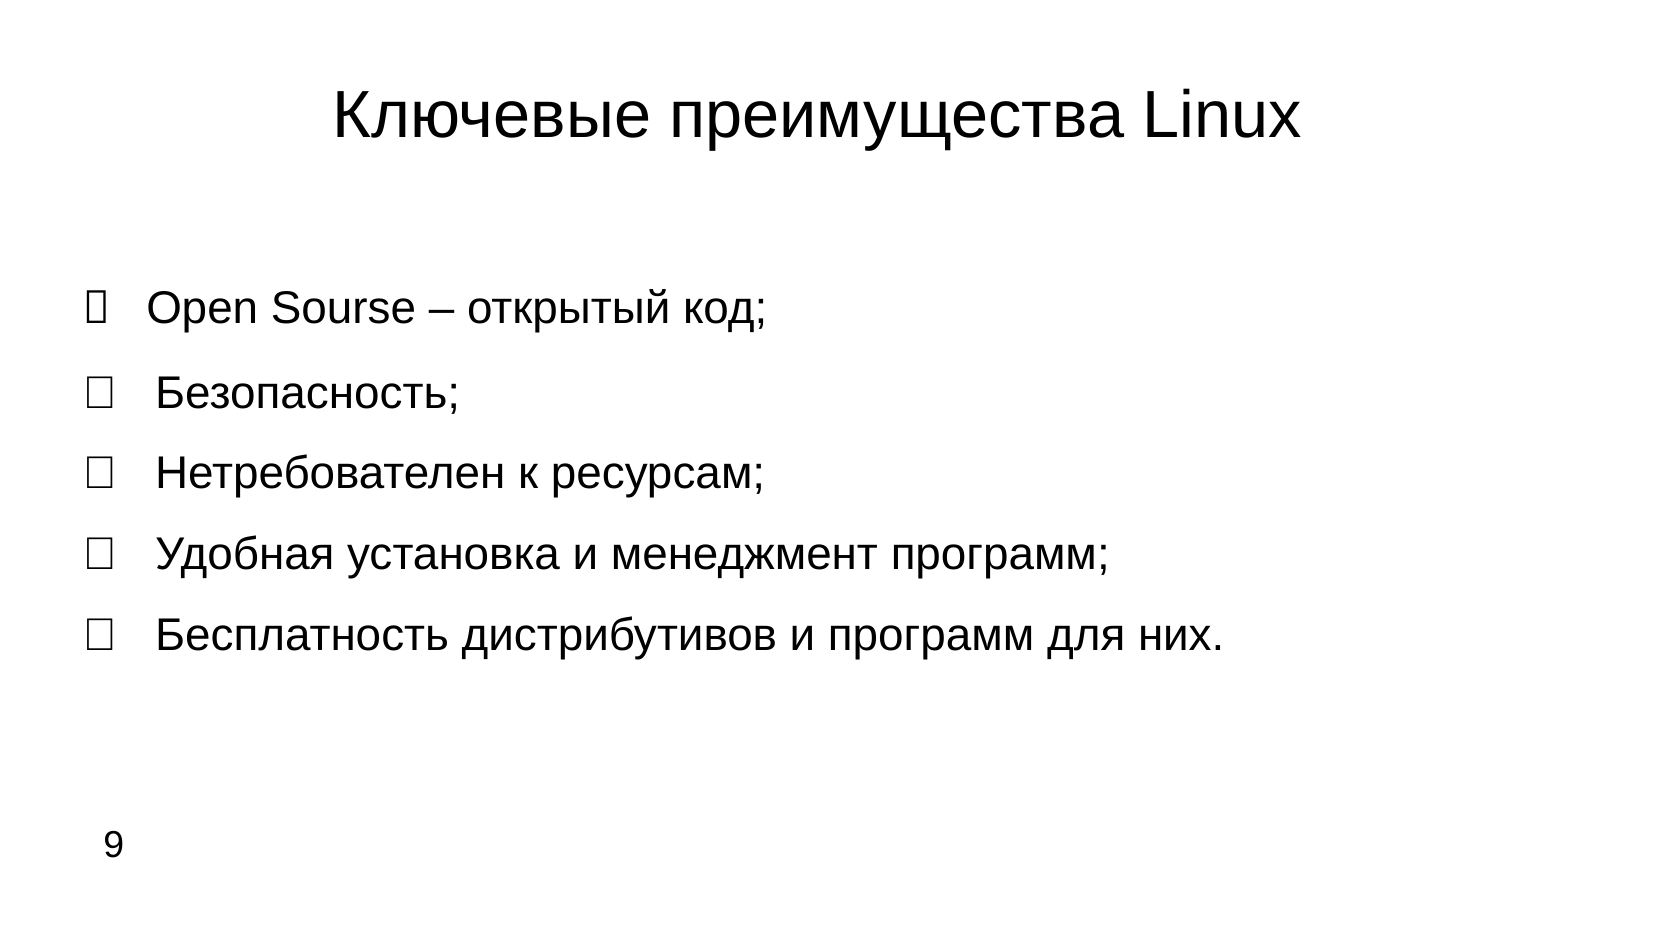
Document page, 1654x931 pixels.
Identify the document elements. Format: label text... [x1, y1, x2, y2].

list ✅ Open Sourse – открытый код; ✅ Безопасность; ✅ Нетребователен к ресурсам; ✅ Удобная установка и менеджмент программ; ✅ Бесплатность дистрибутивов и программ для них. [82, 206, 1329, 842]
text_box <номер> [88, 815, 650, 886]
title Ключевые преимущества Linux [82, 37, 1571, 193]
